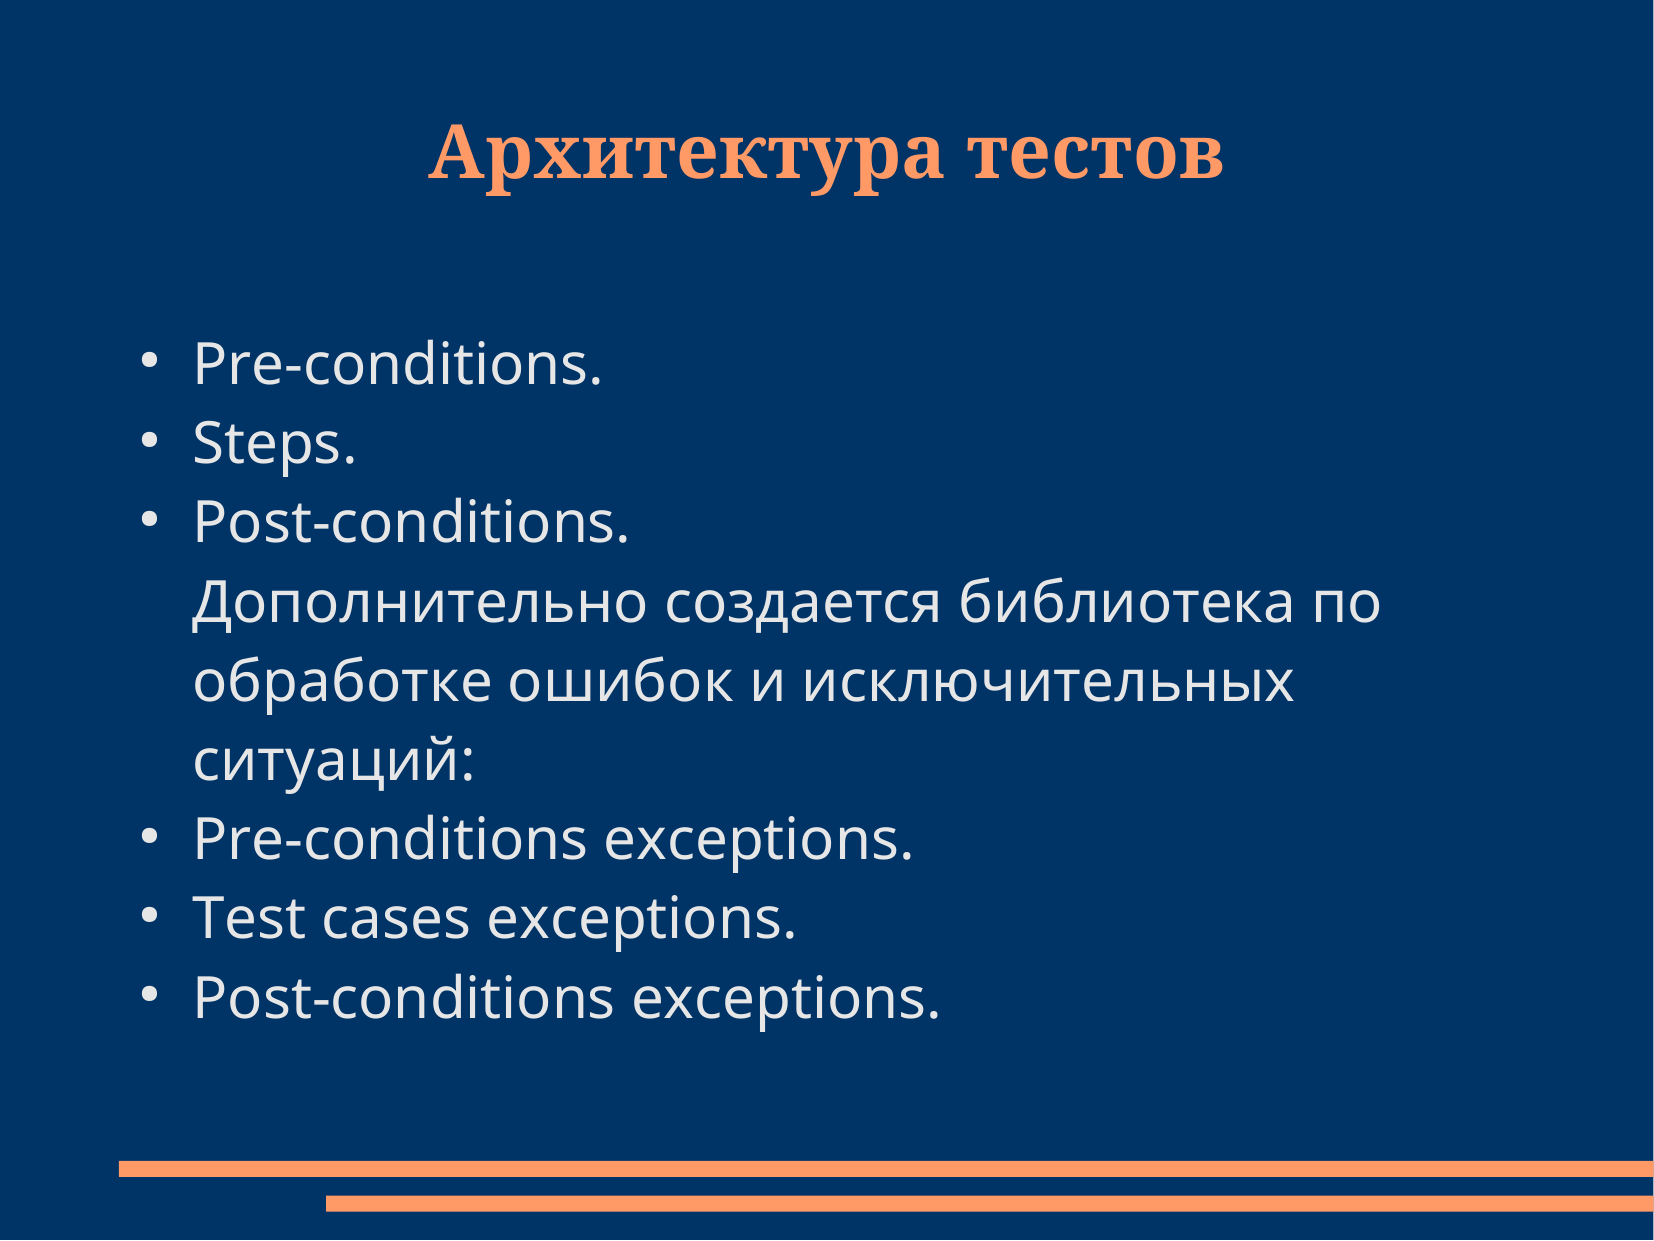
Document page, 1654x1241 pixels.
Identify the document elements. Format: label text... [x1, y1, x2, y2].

list Pre-conditions. Steps. Post-conditions. Дополнительно создается библиотека по обработке ошибок и исключительных ситуаций: Pre-conditions exceptions. Test cases exceptions. Post-conditions exceptions. [121, 322, 1561, 1126]
title Архитектура тестов [121, 53, 1534, 247]
